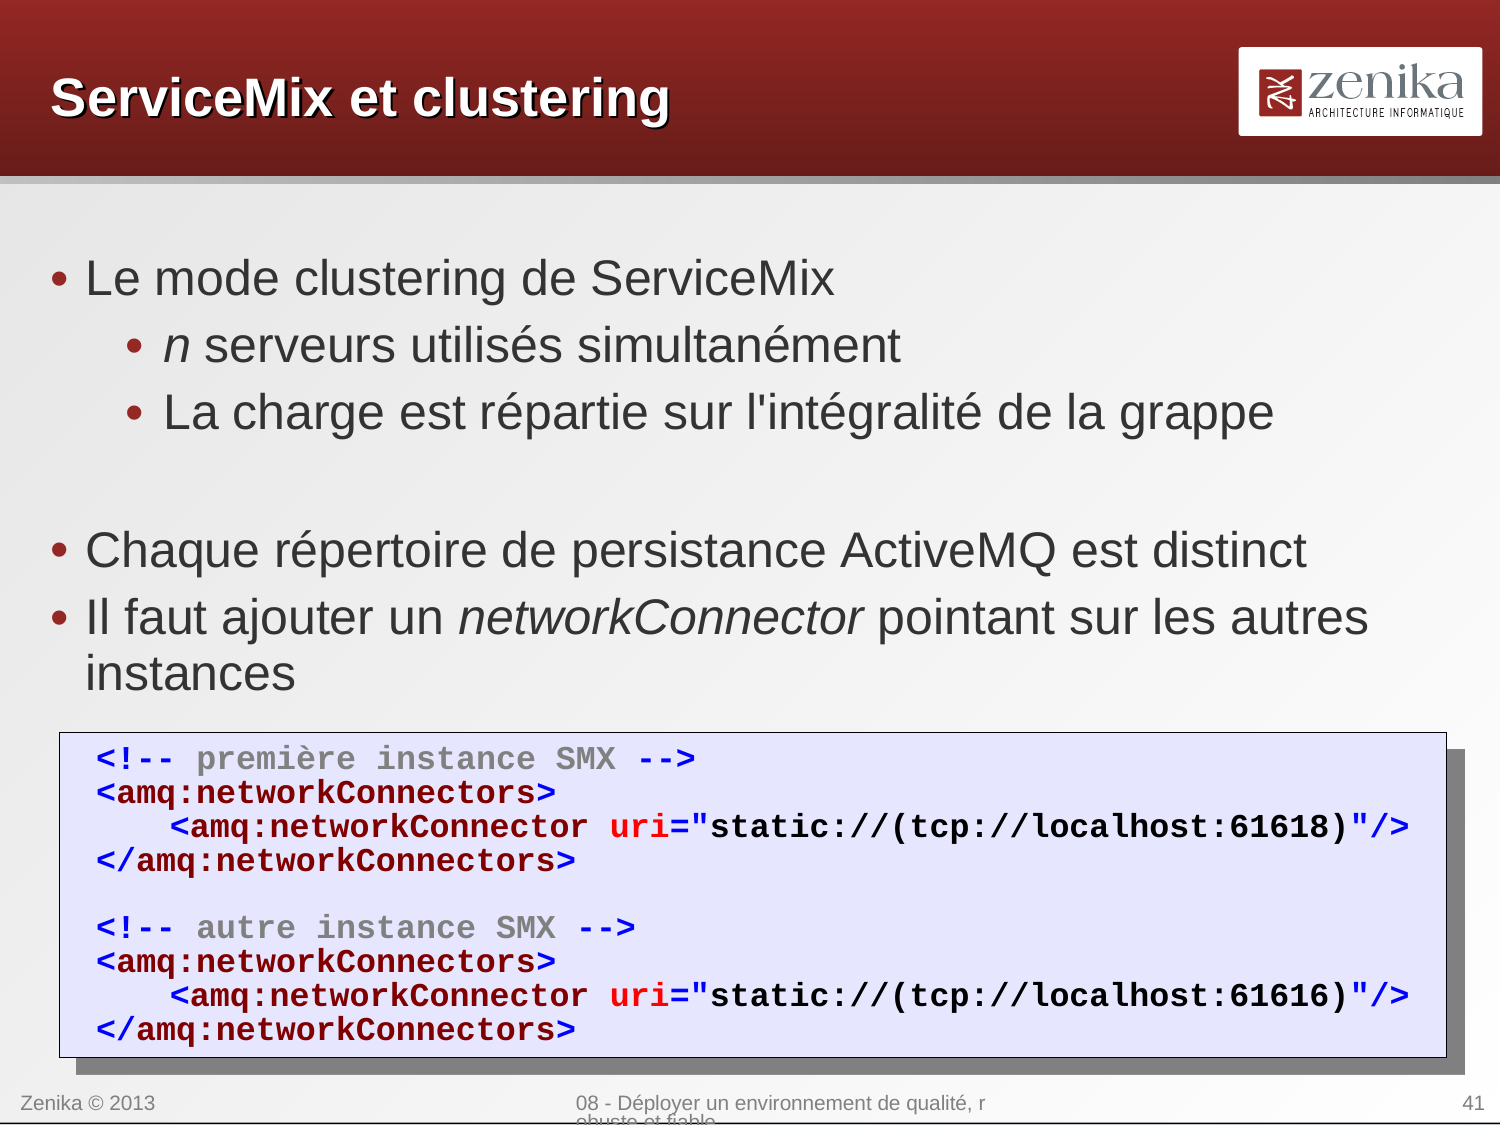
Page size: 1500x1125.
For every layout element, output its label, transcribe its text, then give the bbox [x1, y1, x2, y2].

list Le mode clustering de ServiceMix n serveurs utilisés simultanément La charge est répartie sur l'intégralité de la grappe Chaque répertoire de persistance ActiveMQ est distinct Il faut ajouter un networkConnector pointant sur les autres instances [50, 250, 1477, 1064]
title ServiceMix et clustering [50, 22, 1206, 172]
text_box <!-- première instance SMX --> <amq:networkConnectors> <amq:networkConnector uri="static://(tcp://localhost:61618)"/> </amq:networkConnectors> <!-- autre instance SMX --> <amq:networkConnectors> <amq:networkConnector uri="static://(tcp://localhost:61616)"/> </amq:networkConnectors> [59, 732, 1447, 1058]
picture [1257, 58, 1464, 125]
